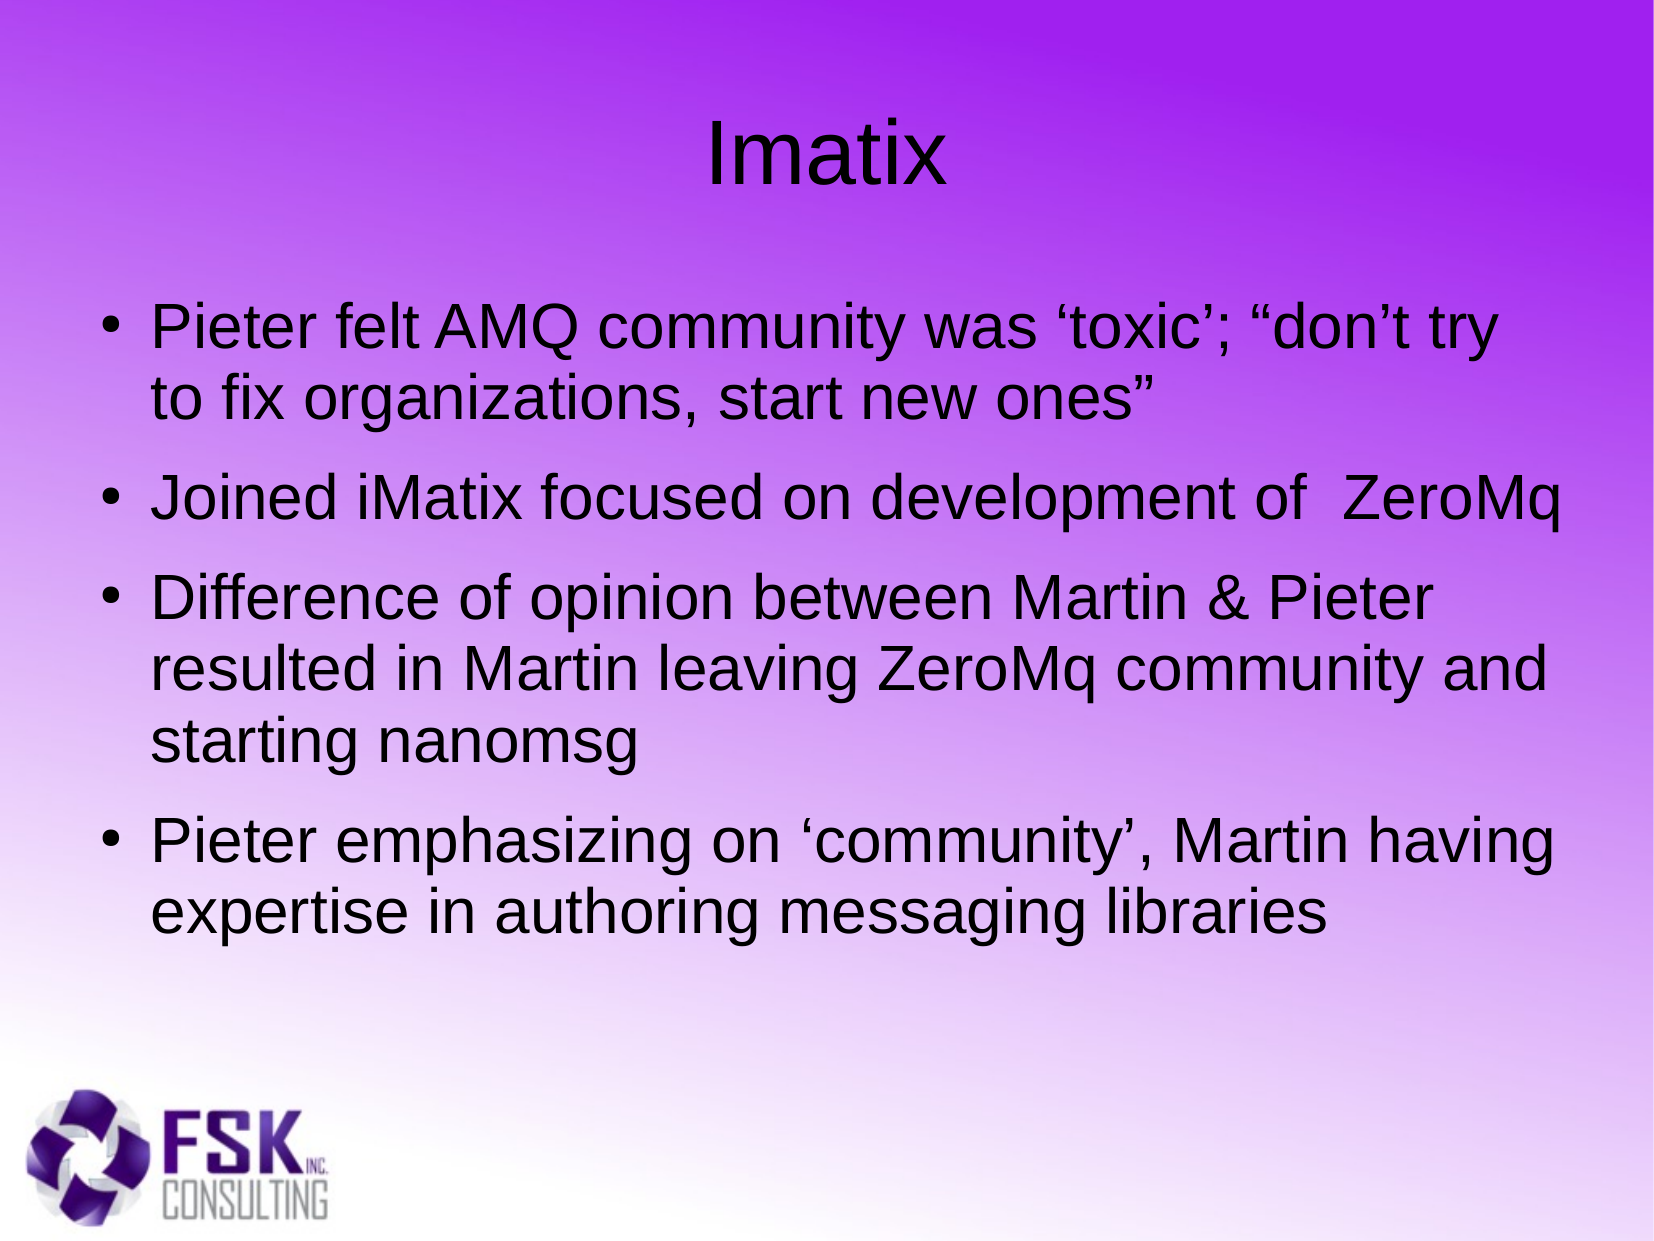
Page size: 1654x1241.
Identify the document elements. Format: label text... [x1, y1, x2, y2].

title Imatix [82, 49, 1571, 257]
list Pieter felt AMQ community was ‘toxic’; “don’t try to fix organizations, start new ones” Joined iMatix focused on development of ZeroMq Difference of opinion between Martin & Pieter resulted in Martin leaving ZeroMq community and starting nanomsg Pieter emphasizing on ‘community’, Martin having expertise in authoring messaging libraries [82, 290, 1571, 1010]
picture [0, 0, 1654, 1241]
